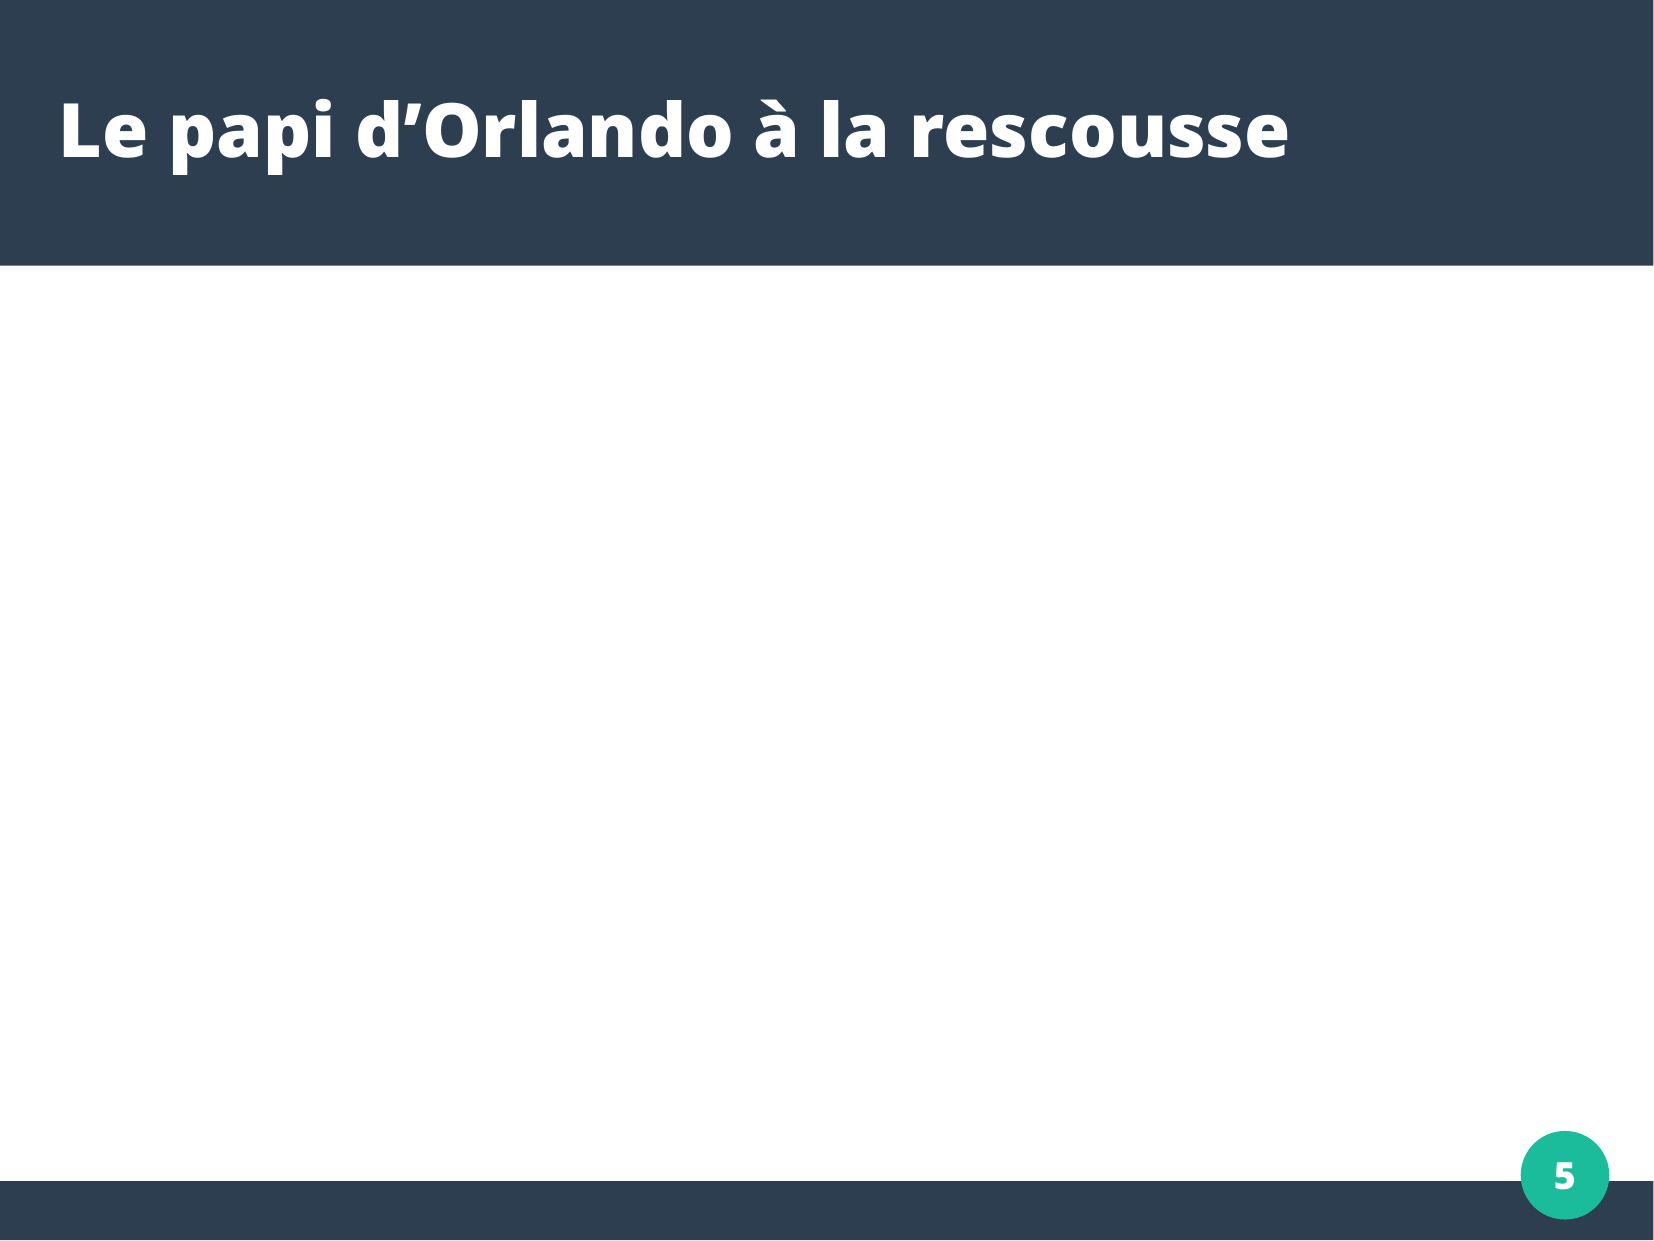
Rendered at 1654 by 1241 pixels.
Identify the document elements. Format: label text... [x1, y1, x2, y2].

title Le papi d’Orlando à la rescousse [59, 49, 1595, 207]
